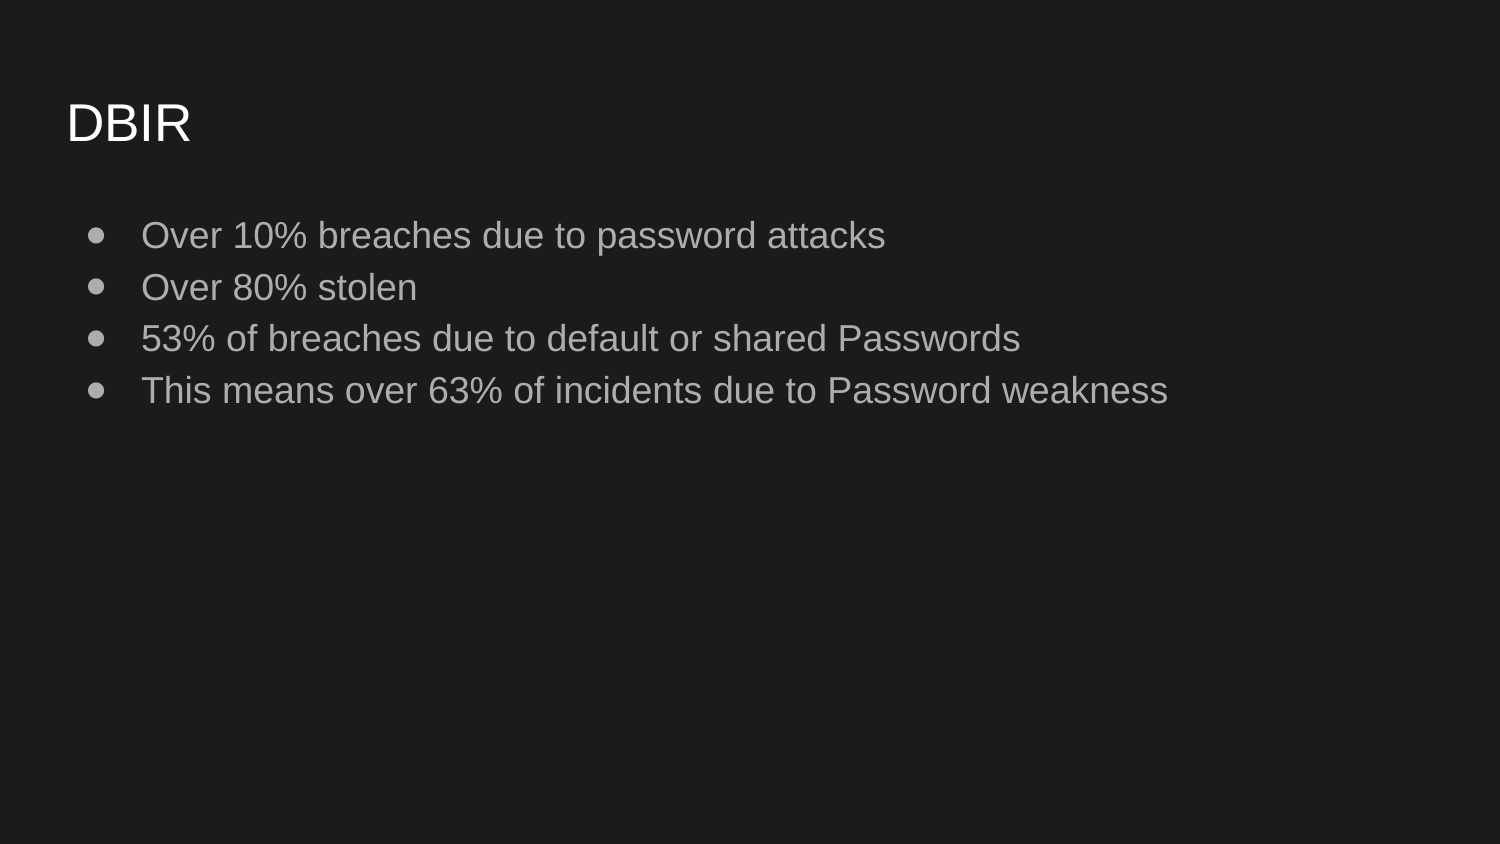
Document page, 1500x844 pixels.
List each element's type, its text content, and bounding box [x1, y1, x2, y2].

title DBIR [51, 72, 1449, 167]
list Over 10% breaches due to password attacks Over 80% stolen 53% of breaches due to default or shared Passwords This means over 63% of incidents due to Password weakness [51, 189, 1449, 750]
